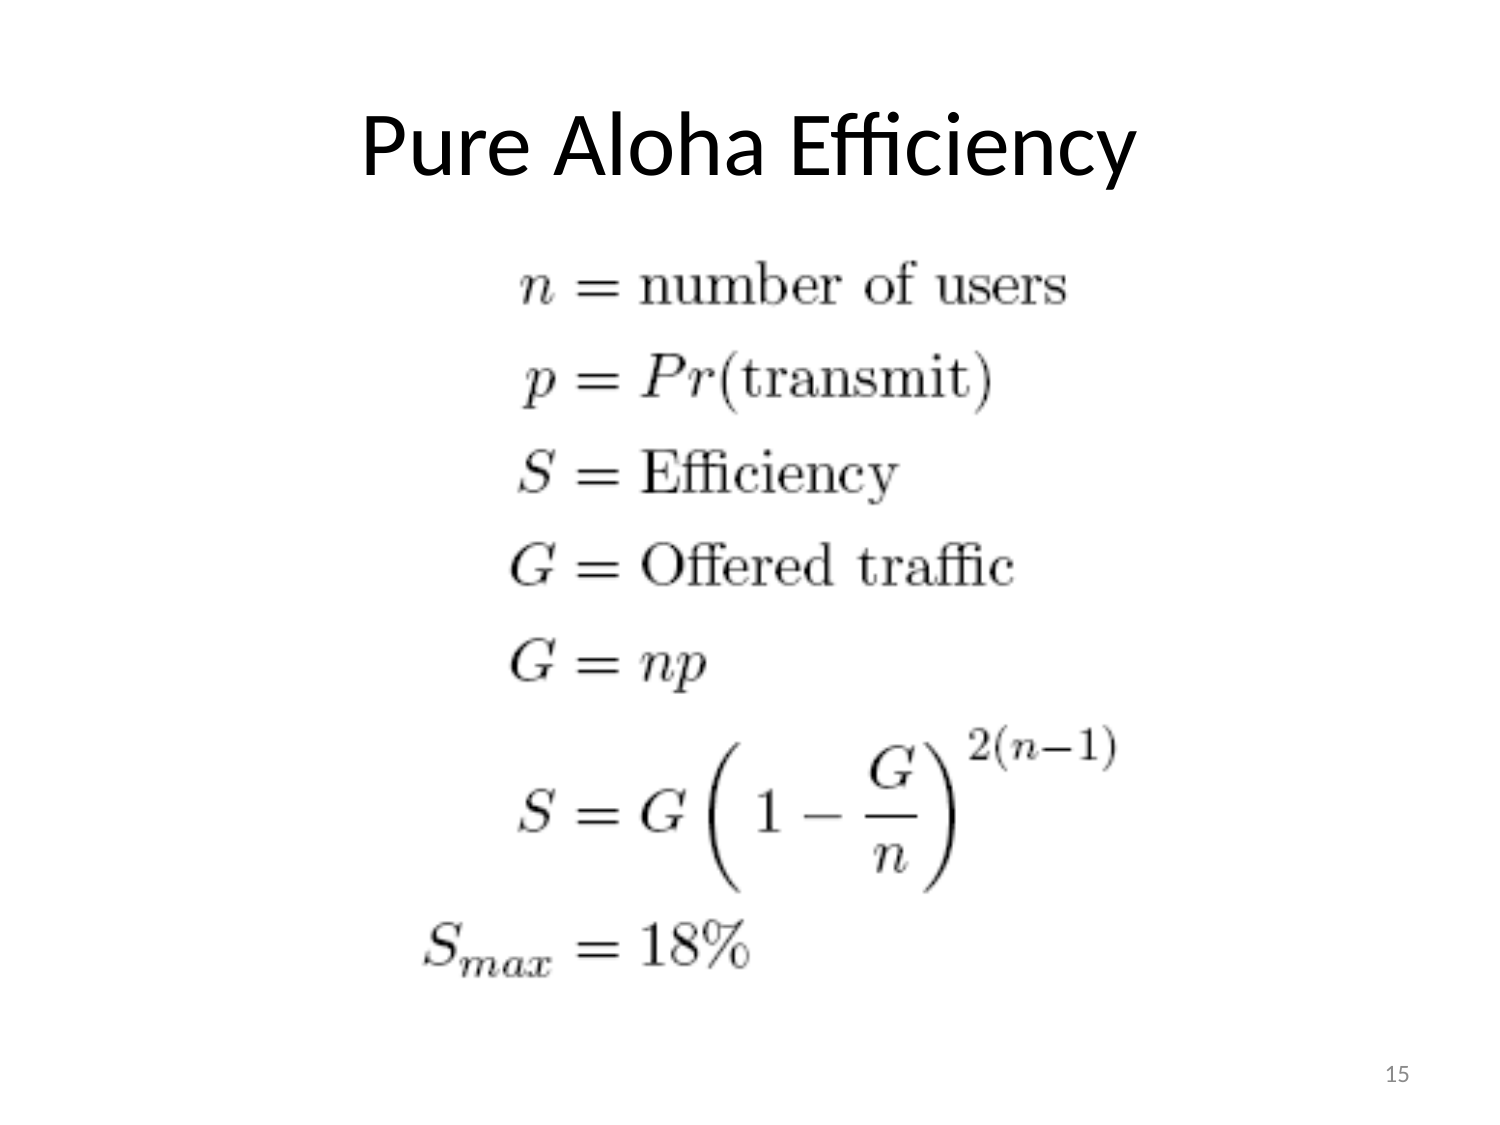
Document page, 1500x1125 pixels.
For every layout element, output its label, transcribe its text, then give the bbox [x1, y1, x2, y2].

slide_number <number> [1074, 1042, 1425, 1103]
picture [391, 224, 1150, 1013]
title Pure Aloha Efficiency [75, 45, 1425, 233]
